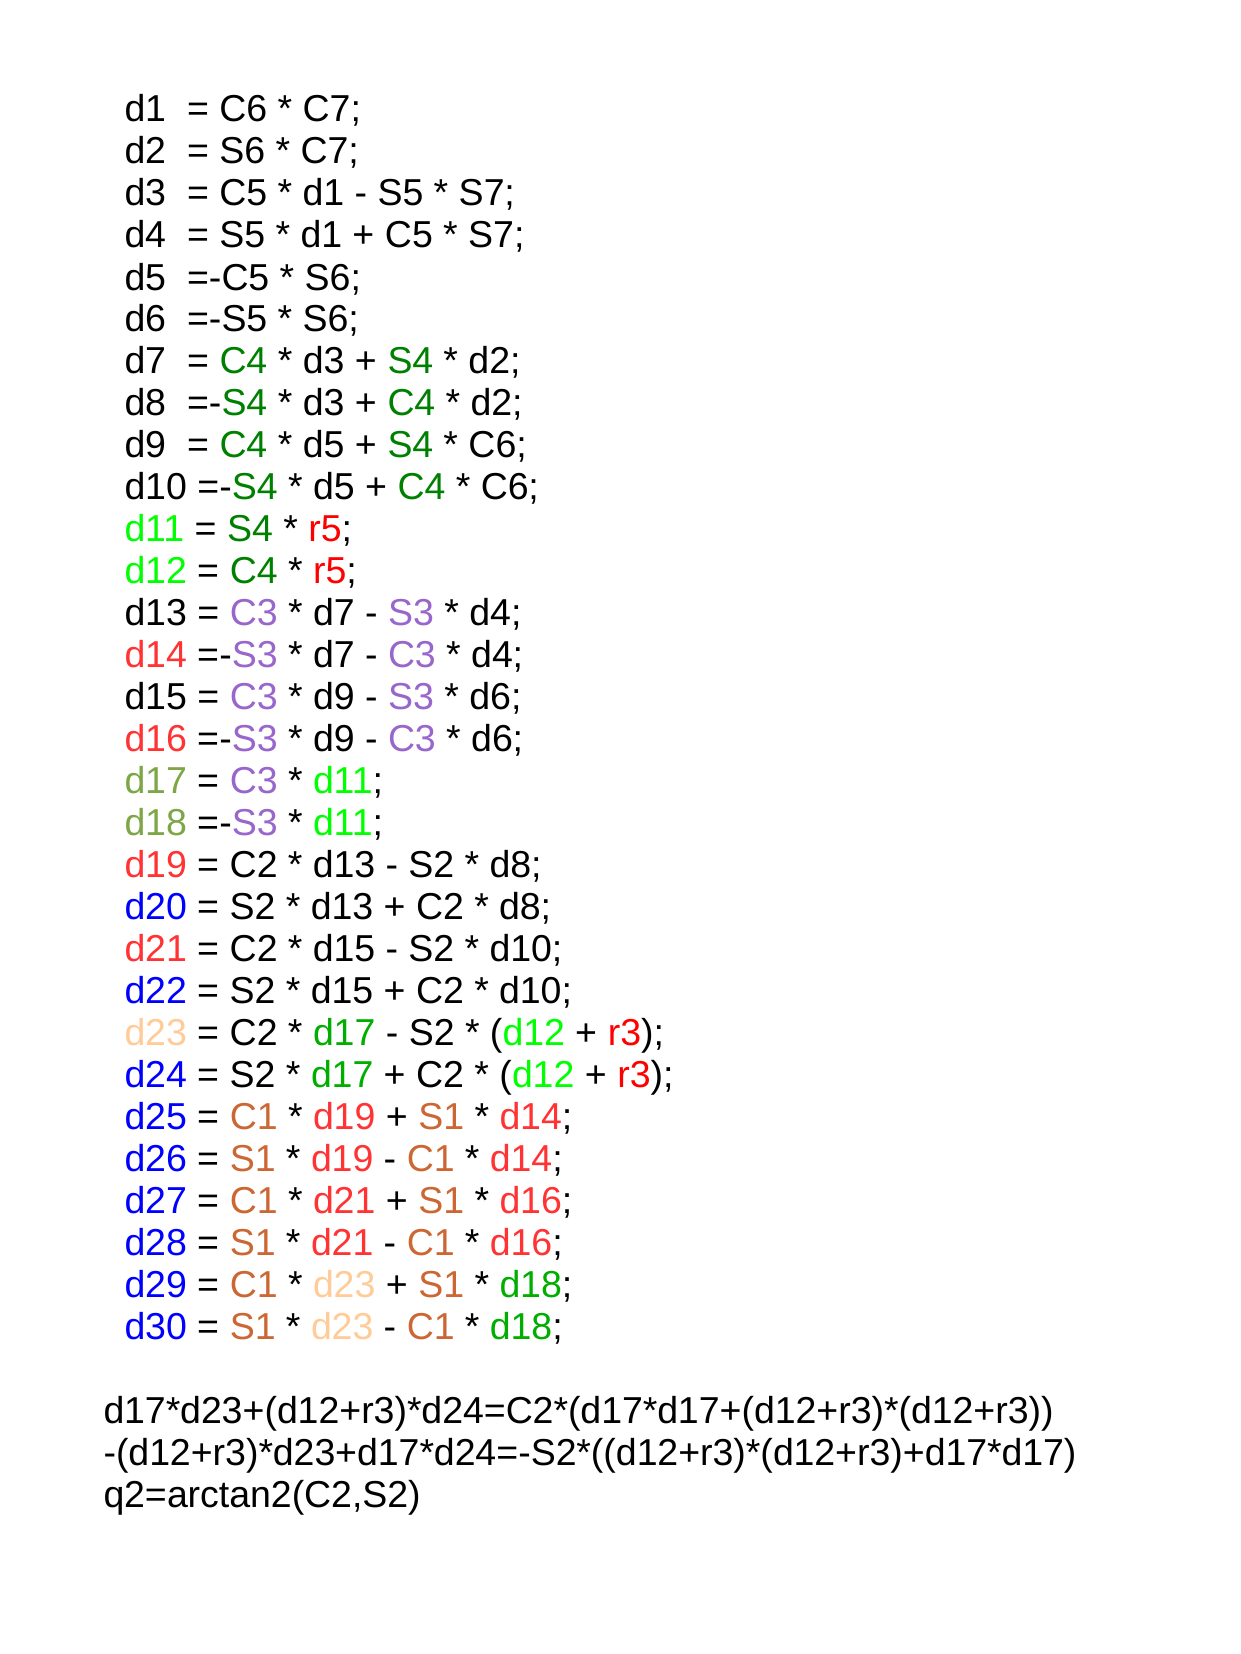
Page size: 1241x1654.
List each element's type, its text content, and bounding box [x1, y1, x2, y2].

text_box d1 = C6 * C7; d2 = S6 * C7; d3 = C5 * d1 - S5 * S7; d4 = S5 * d1 + C5 * S7; d5 =-C5 * S6; d6 =-S5 * S6; d7 = C4 * d3 + S4 * d2; d8 =-S4 * d3 + C4 * d2; d9 = C4 * d5 + S4 * C6; d10 =-S4 * d5 + C4 * C6; d11 = S4 * r5; d12 = C4 * r5; d13 = C3 * d7 - S3 * d4; d14 =-S3 * d7 - C3 * d4; d15 = C3 * d9 - S3 * d6; d16 =-S3 * d9 - C3 * d6; d17 = C3 * d11; d18 =-S3 * d11; d19 = C2 * d13 - S2 * d8; d20 = S2 * d13 + C2 * d8; d21 = C2 * d15 - S2 * d10; d22 = S2 * d15 + C2 * d10; d23 = C2 * d17 - S2 * (d12 + r3); d24 = S2 * d17 + C2 * (d12 + r3); d25 = C1 * d19 + S1 * d14; d26 = S1 * d19 - C1 * d14; d27 = C1 * d21 + S1 * d16; d28 = S1 * d21 - C1 * d16; d29 = C1 * d23 + S1 * d18; d30 = S1 * d23 - C1 * d18; d17*d23+(d12+r3)*d24=C2*(d17*d17+(d12+r3)*(d12+r3)) -(d12+r3)*d23+d17*d24=-S2*((d12+r3)*(d12+r3)+d17*d17) q2=arctan2(C2,S2) [88, 80, 1153, 1576]
